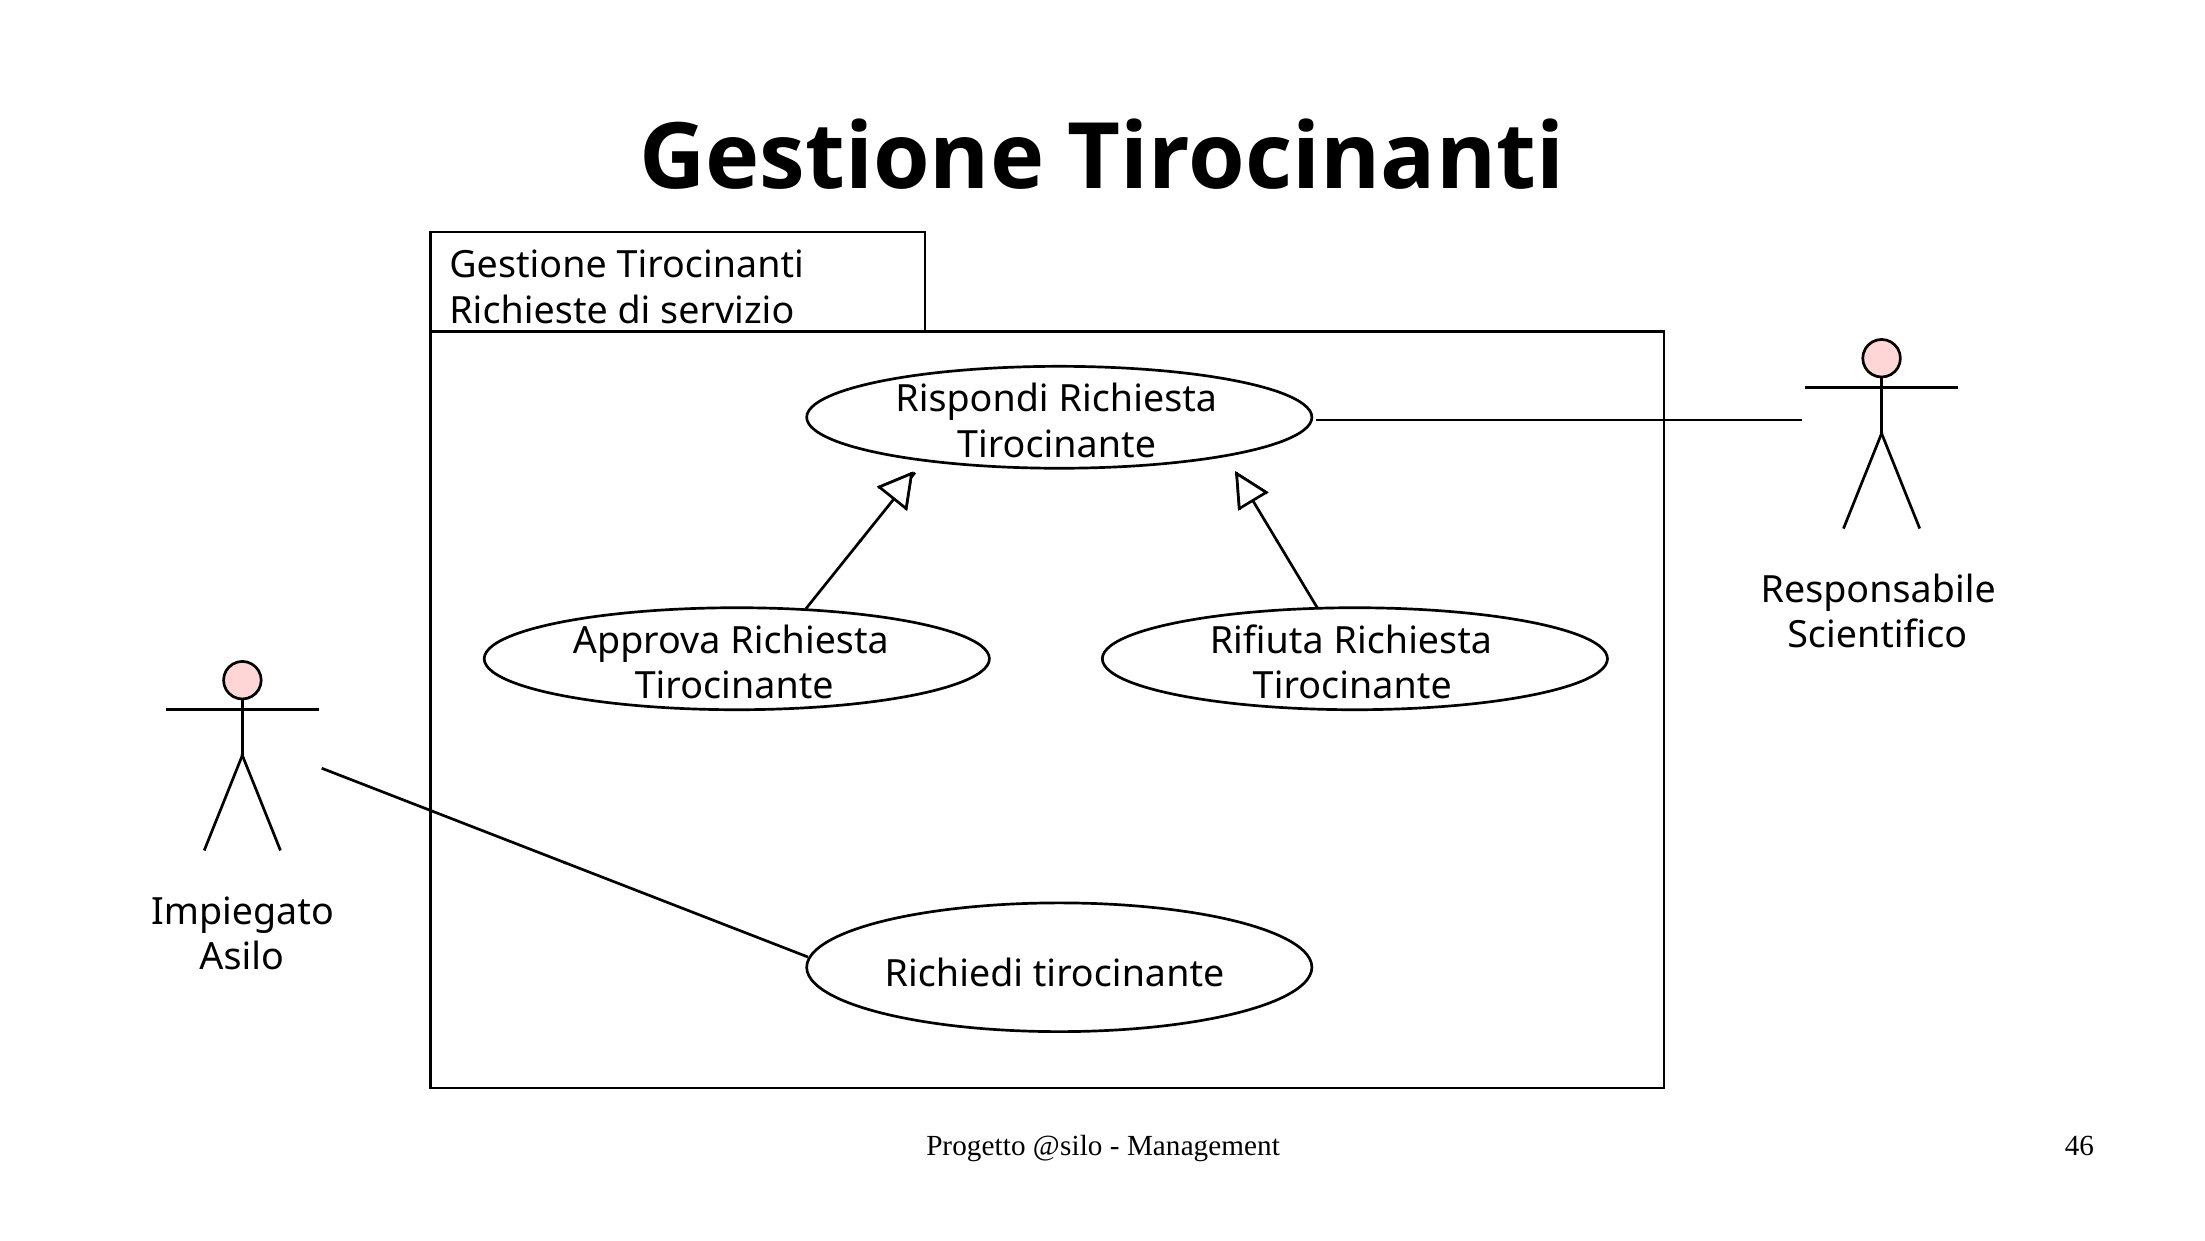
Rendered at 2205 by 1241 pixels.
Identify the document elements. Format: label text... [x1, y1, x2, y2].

title Gestione Tirocinanti [110, 49, 2095, 177]
picture [52, 177, 2152, 1146]
